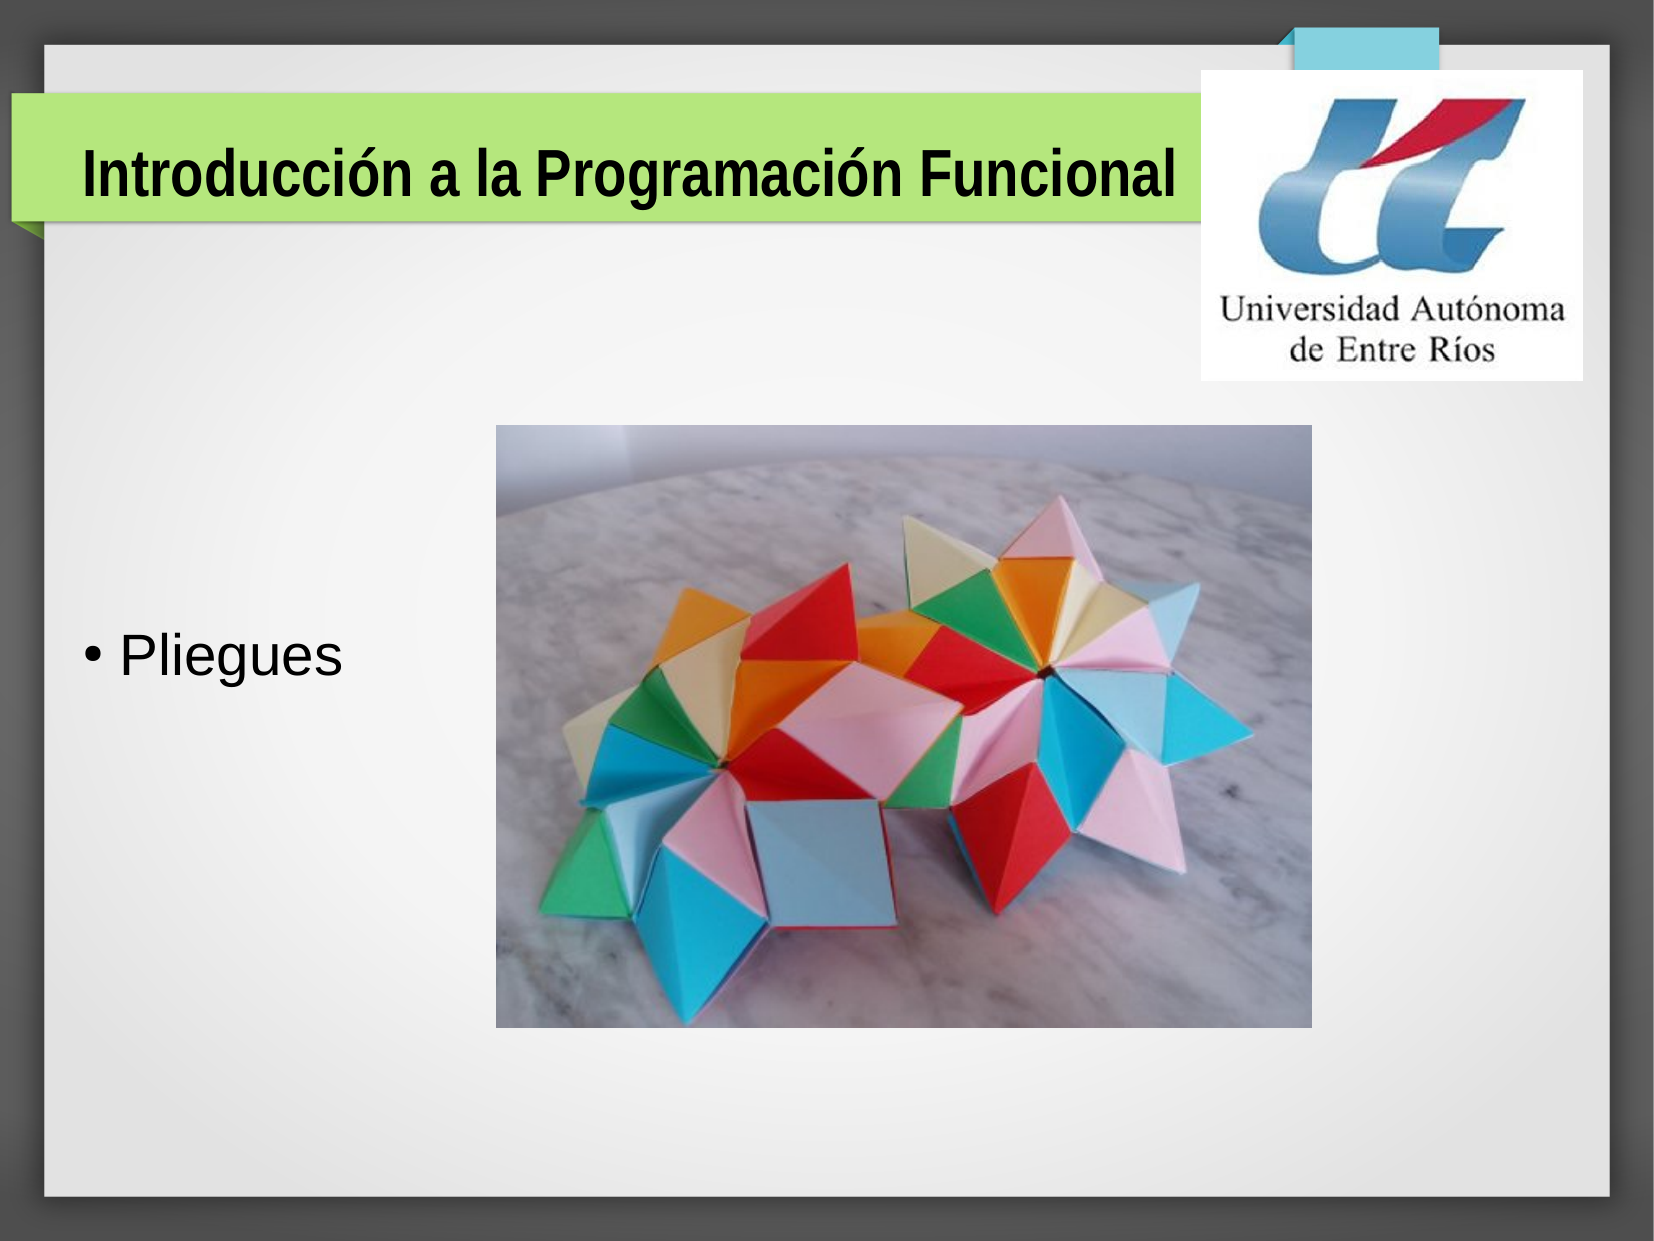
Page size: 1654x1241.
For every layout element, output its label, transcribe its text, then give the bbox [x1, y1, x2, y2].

title Introducción a la Programación Funcional [82, 94, 1201, 213]
picture [0, 0, 1654, 1241]
subtitle Pliegues [82, 295, 1571, 1015]
